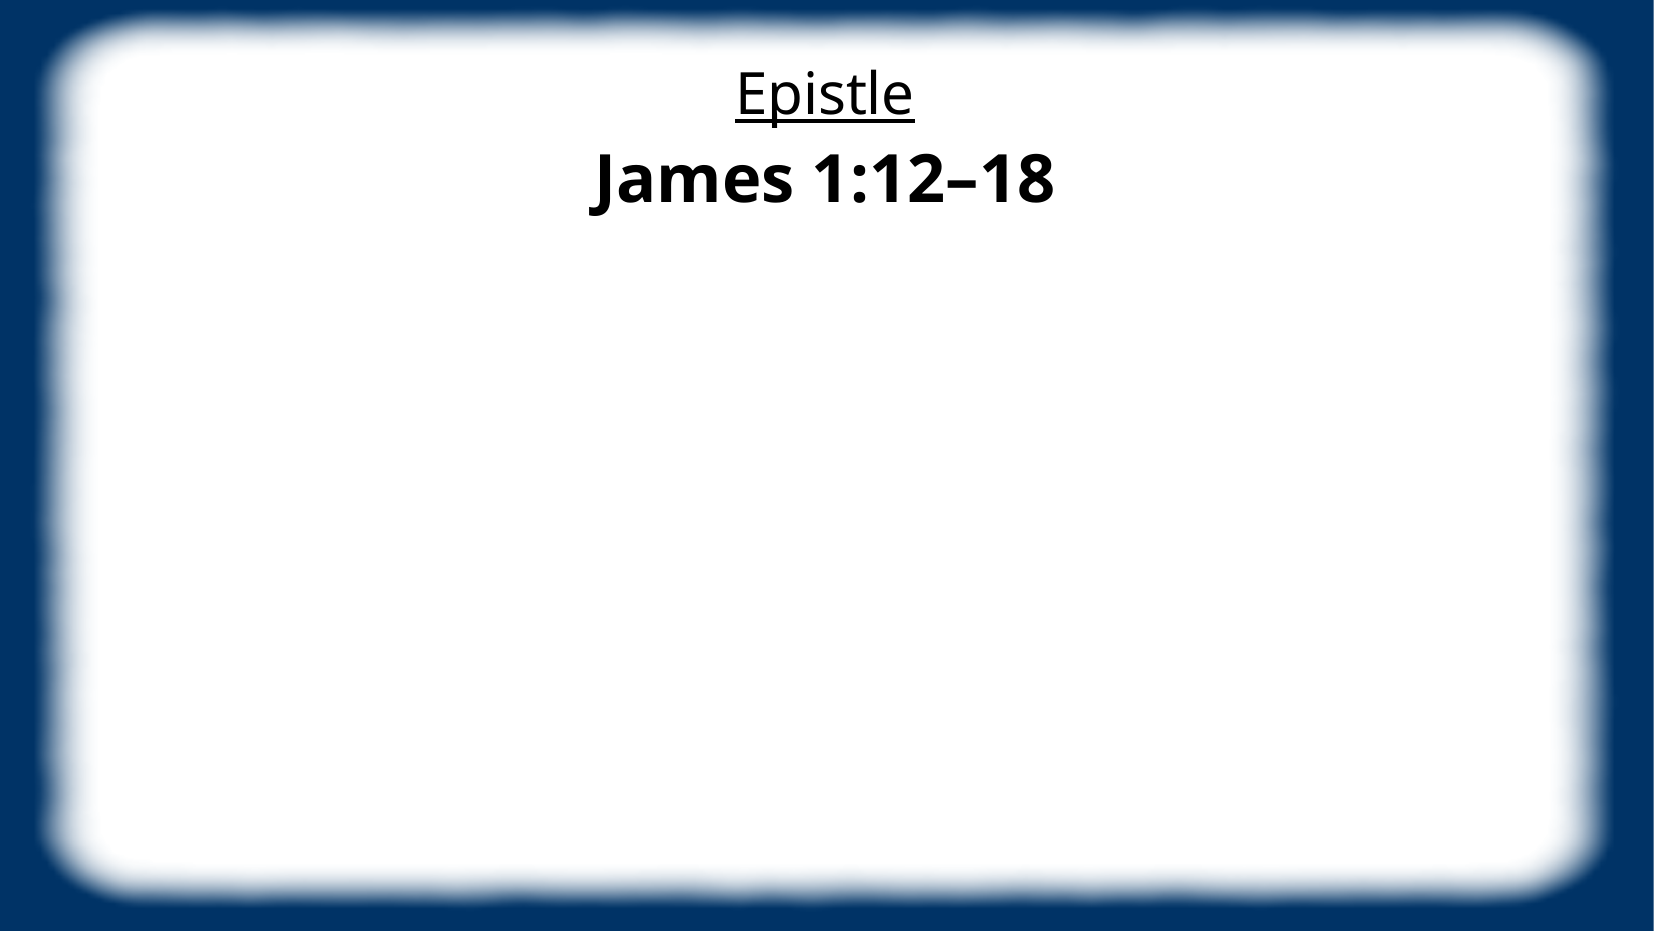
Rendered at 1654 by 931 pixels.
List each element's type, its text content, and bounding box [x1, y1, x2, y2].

text_box Epistle James 1:12–18 [75, 45, 1576, 226]
picture [0, 0, 1654, 931]
